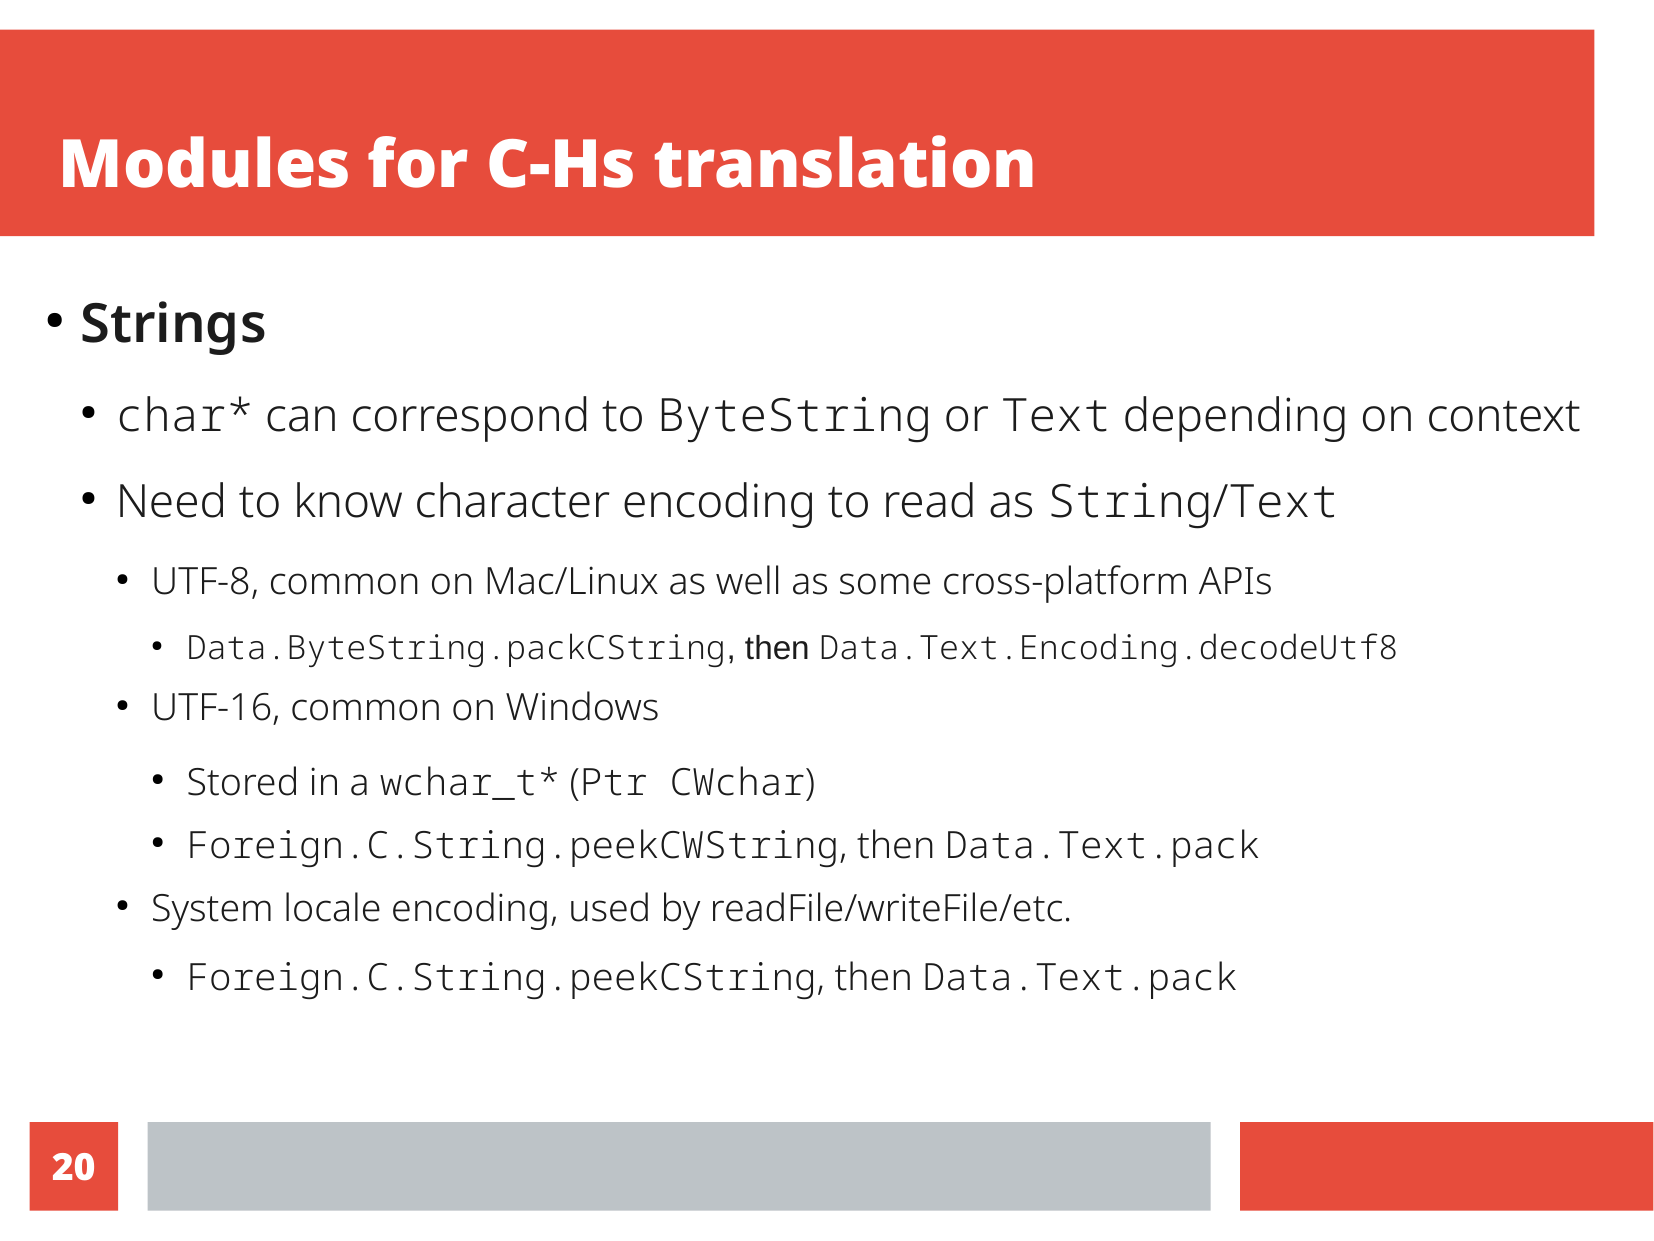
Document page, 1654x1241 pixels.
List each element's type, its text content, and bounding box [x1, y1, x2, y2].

title Modules for C-Hs translation [59, 59, 1595, 207]
list Strings char* can correspond to ByteString or Text depending on context Need to know character encoding to read as String/Text UTF-8, common on Mac/Linux as well as some cross-platform APIs Data.ByteString.packCString, then Data.Text.Encoding.decodeUtf8 UTF-16, common on Windows Stored in a wchar_t* (Ptr CWchar) Foreign.C.String.peekCWString, then Data.Text.pack System locale encoding, used by readFile/writeFile/etc. Foreign.C.String.peekCString, then Data.Text.pack [45, 285, 1606, 1066]
